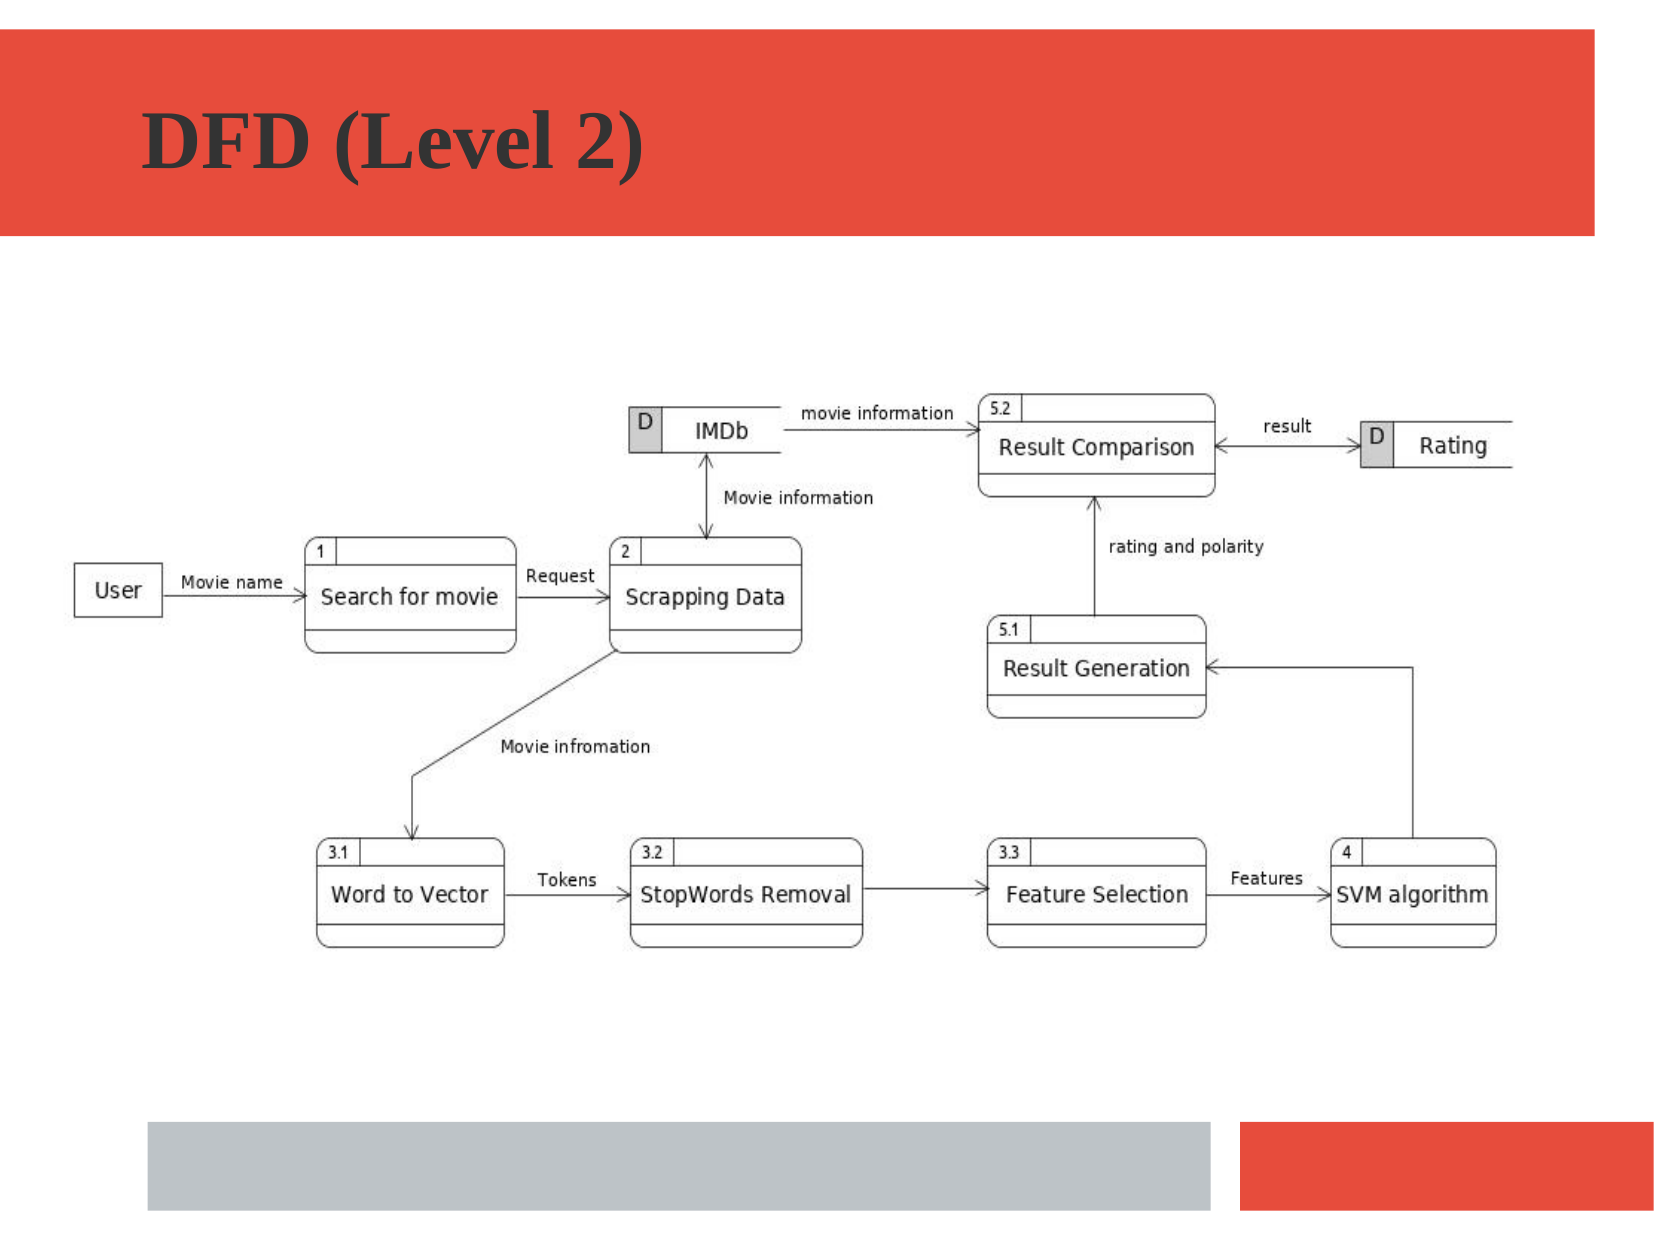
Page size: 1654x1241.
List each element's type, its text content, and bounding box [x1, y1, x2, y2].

text_box DFD (Level 2) [141, 31, 1595, 239]
picture [16, 340, 1619, 1028]
